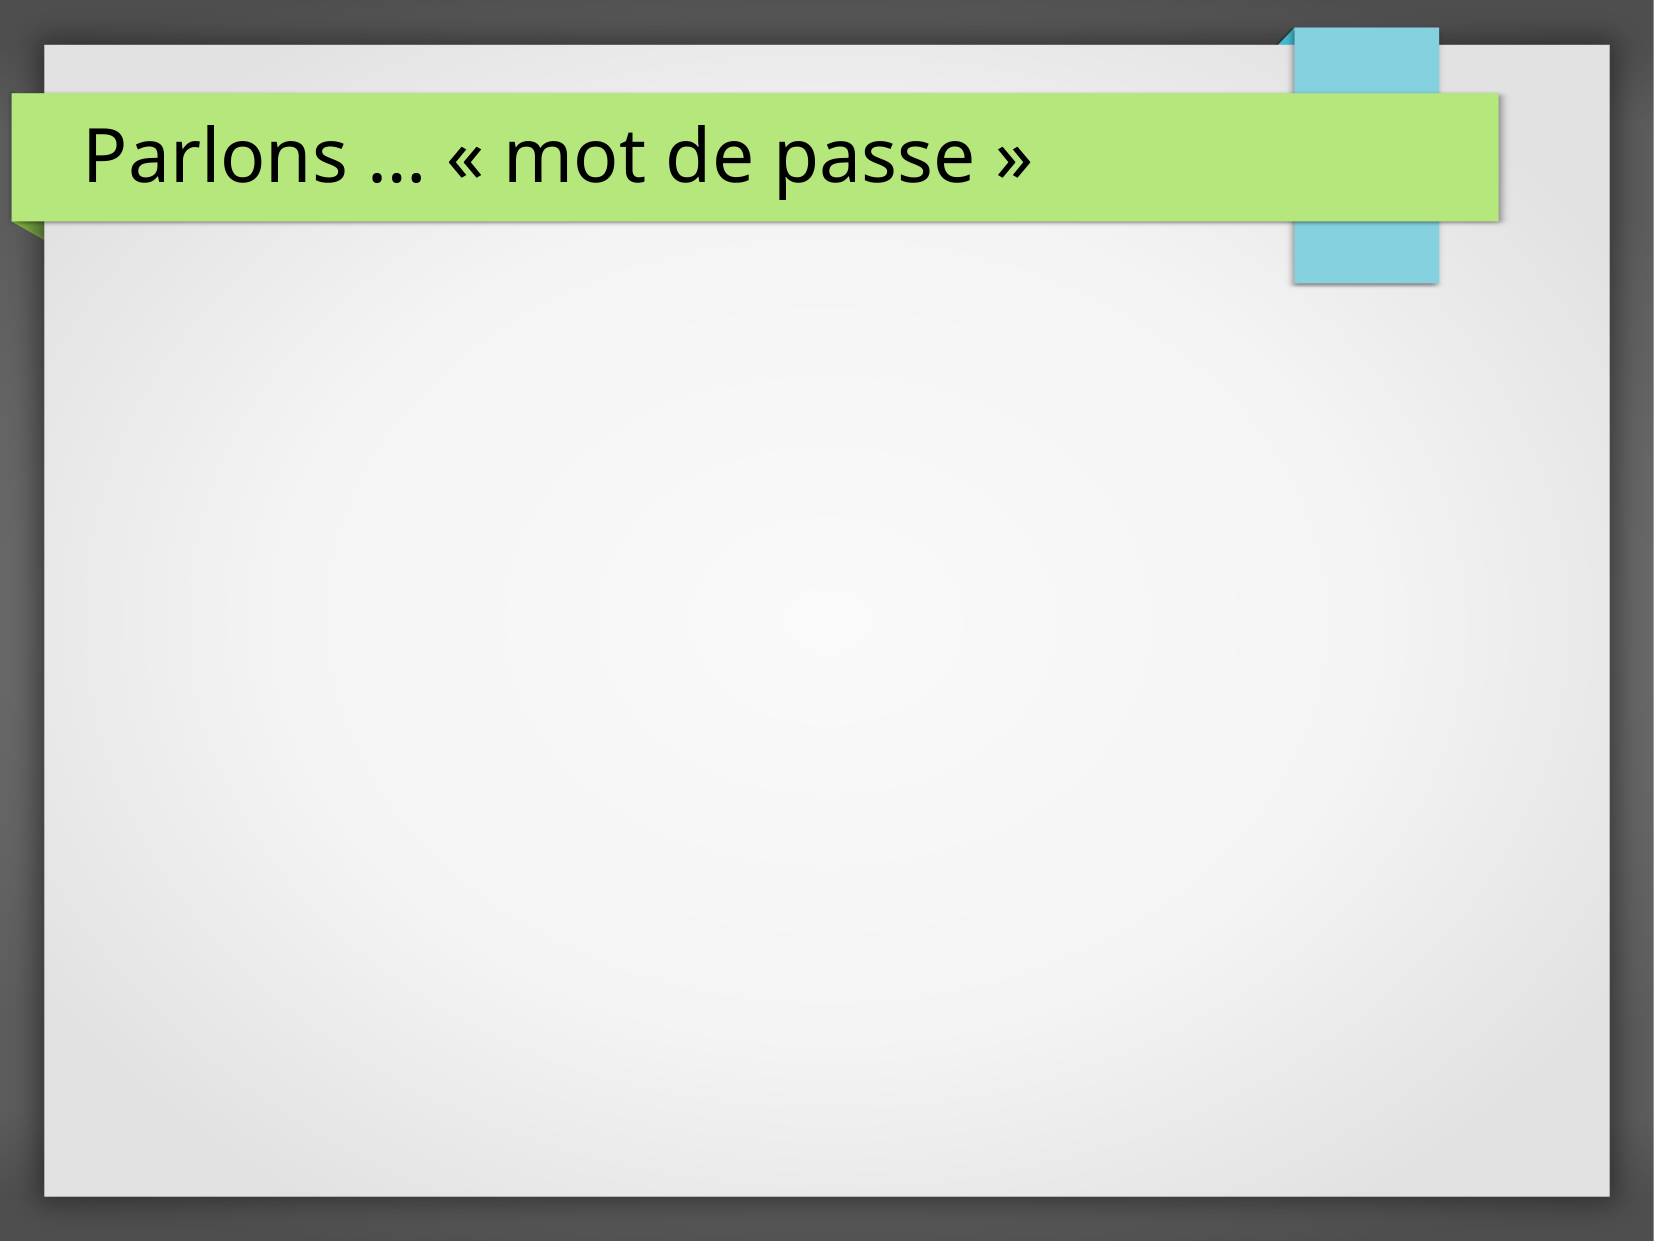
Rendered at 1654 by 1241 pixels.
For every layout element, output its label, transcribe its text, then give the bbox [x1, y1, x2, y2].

title Parlons … « mot de passe » [82, 94, 1264, 213]
picture [0, 0, 1654, 1241]
